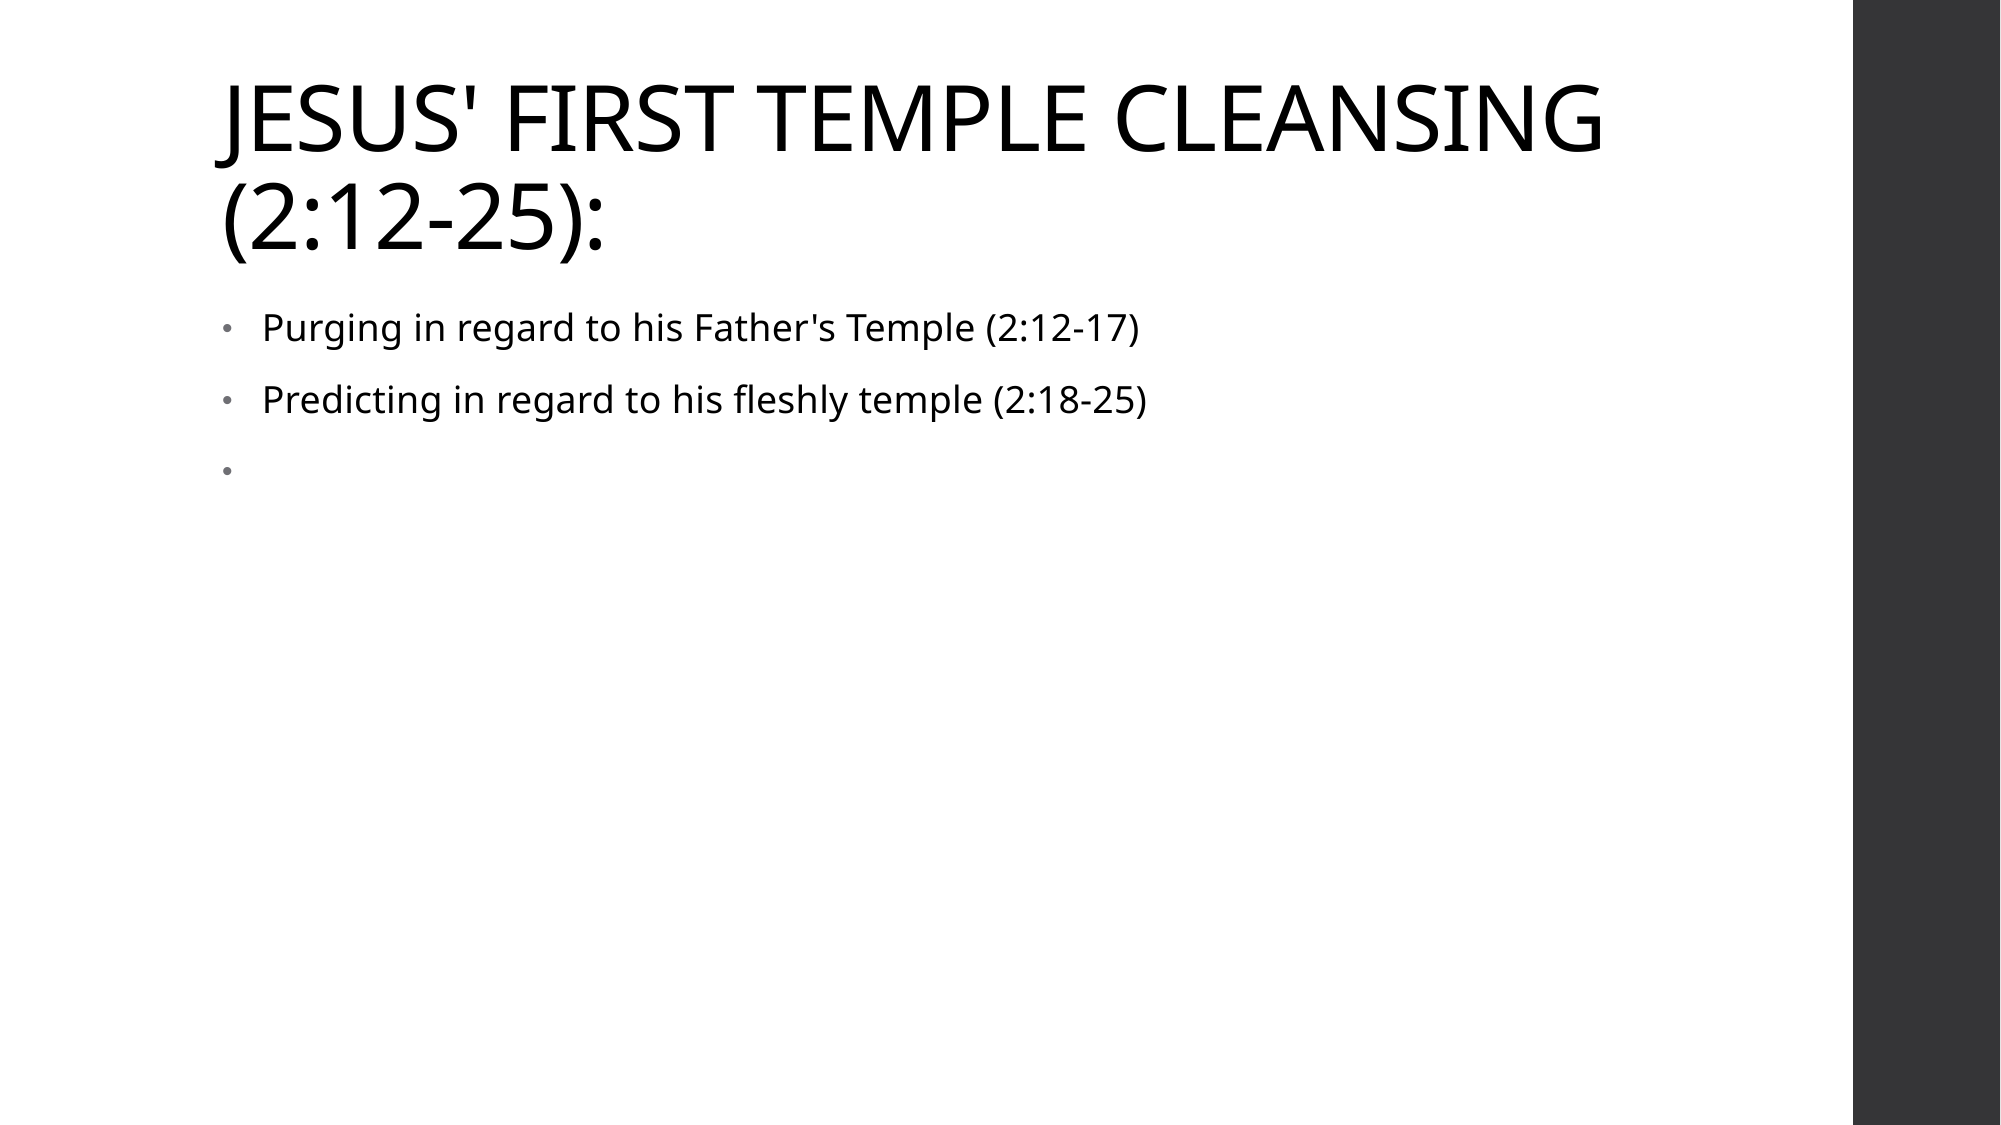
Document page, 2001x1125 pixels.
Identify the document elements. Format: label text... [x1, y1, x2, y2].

title JESUS' FIRST TEMPLE CLEANSING (2:12-25): [206, 60, 1797, 278]
list Purging in regard to his Father's Temple (2:12-17) Predicting in regard to his fleshly temple (2:18-25) [206, 299, 1617, 1014]
